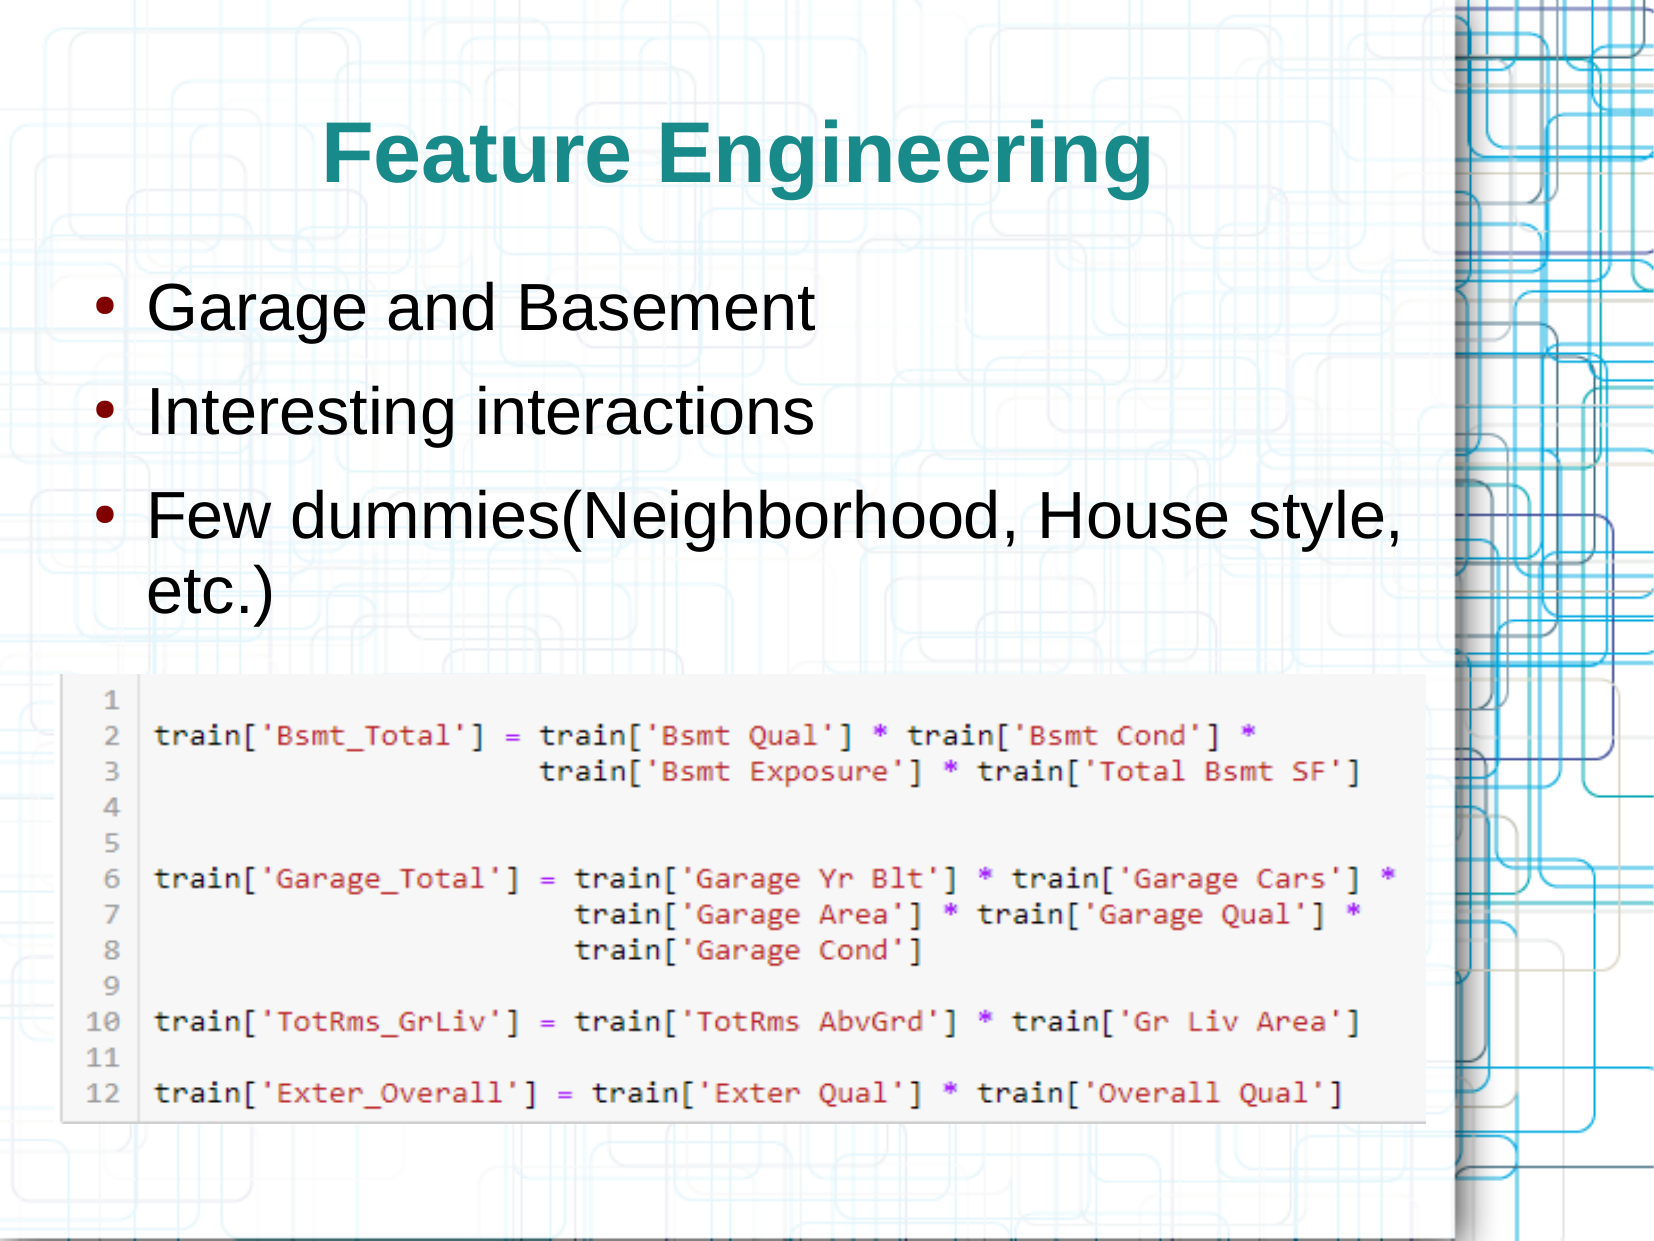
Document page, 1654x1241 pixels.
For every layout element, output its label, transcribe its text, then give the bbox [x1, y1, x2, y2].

title Feature Engineering [59, 49, 1418, 257]
list Garage and Basement Interesting interactions Few dummies(Neighborhood, House style, etc.) [75, 270, 1411, 661]
picture [0, 0, 1654, 1241]
